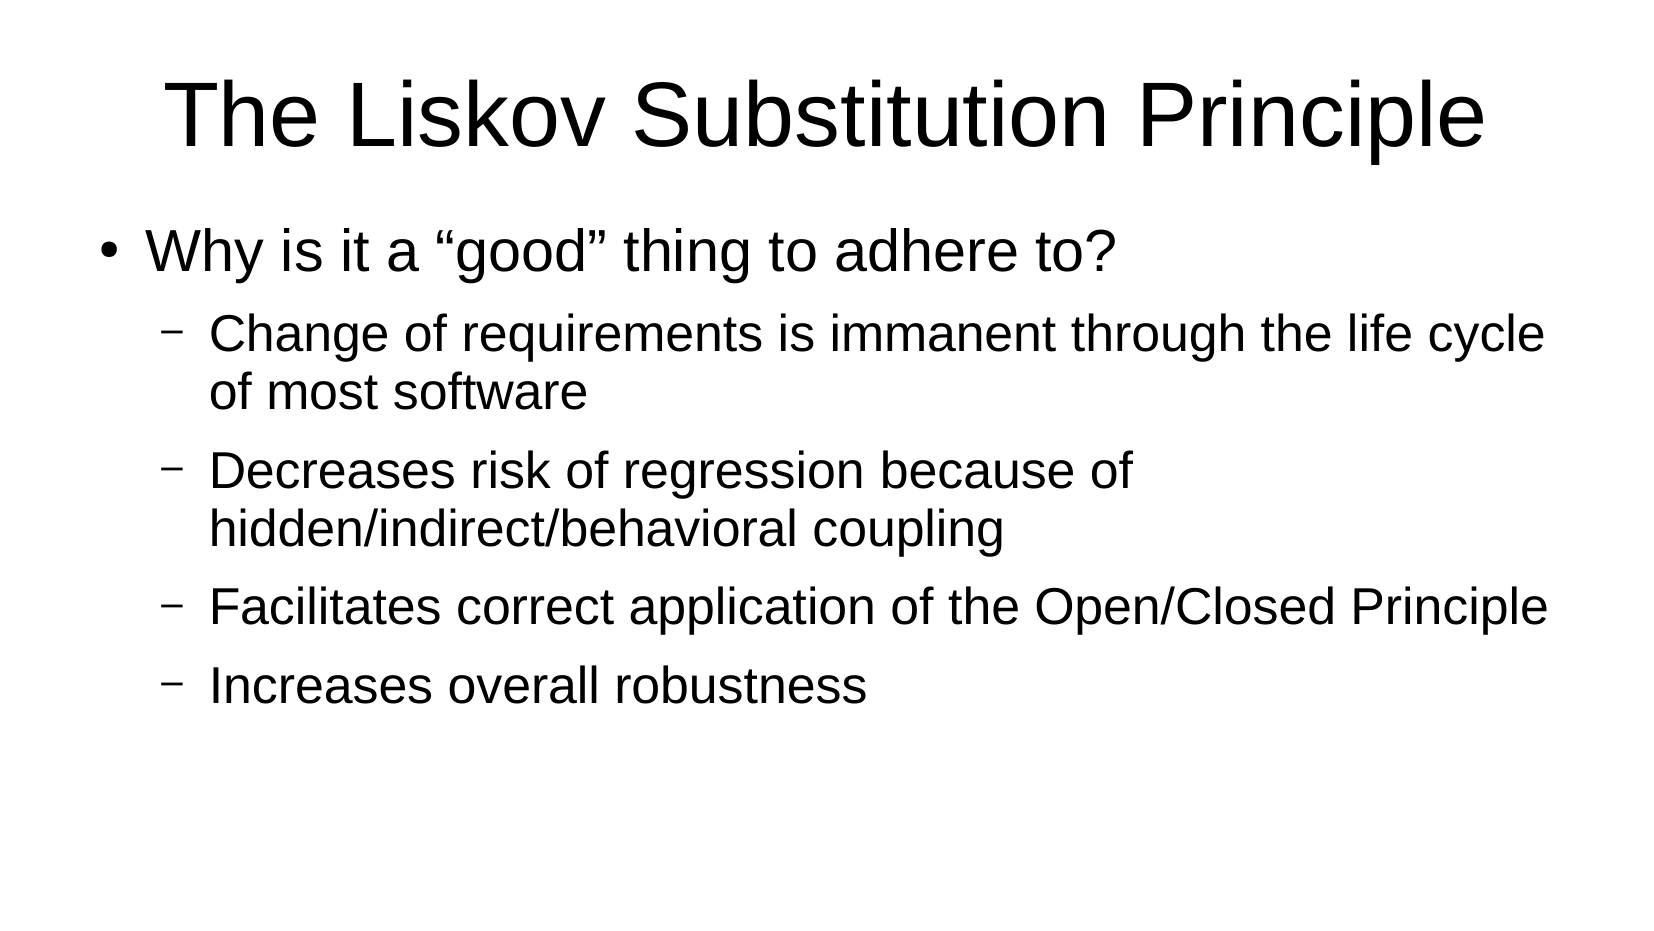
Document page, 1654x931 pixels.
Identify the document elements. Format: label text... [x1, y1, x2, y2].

list Why is it a “good” thing to adhere to? Change of requirements is immanent through the life cycle of most software Decreases risk of regression because of hidden/indirect/behavioral coupling Facilitates correct application of the Open/Closed Principle Increases overall robustness [82, 217, 1571, 758]
title The Liskov Substitution Principle [82, 37, 1571, 193]
